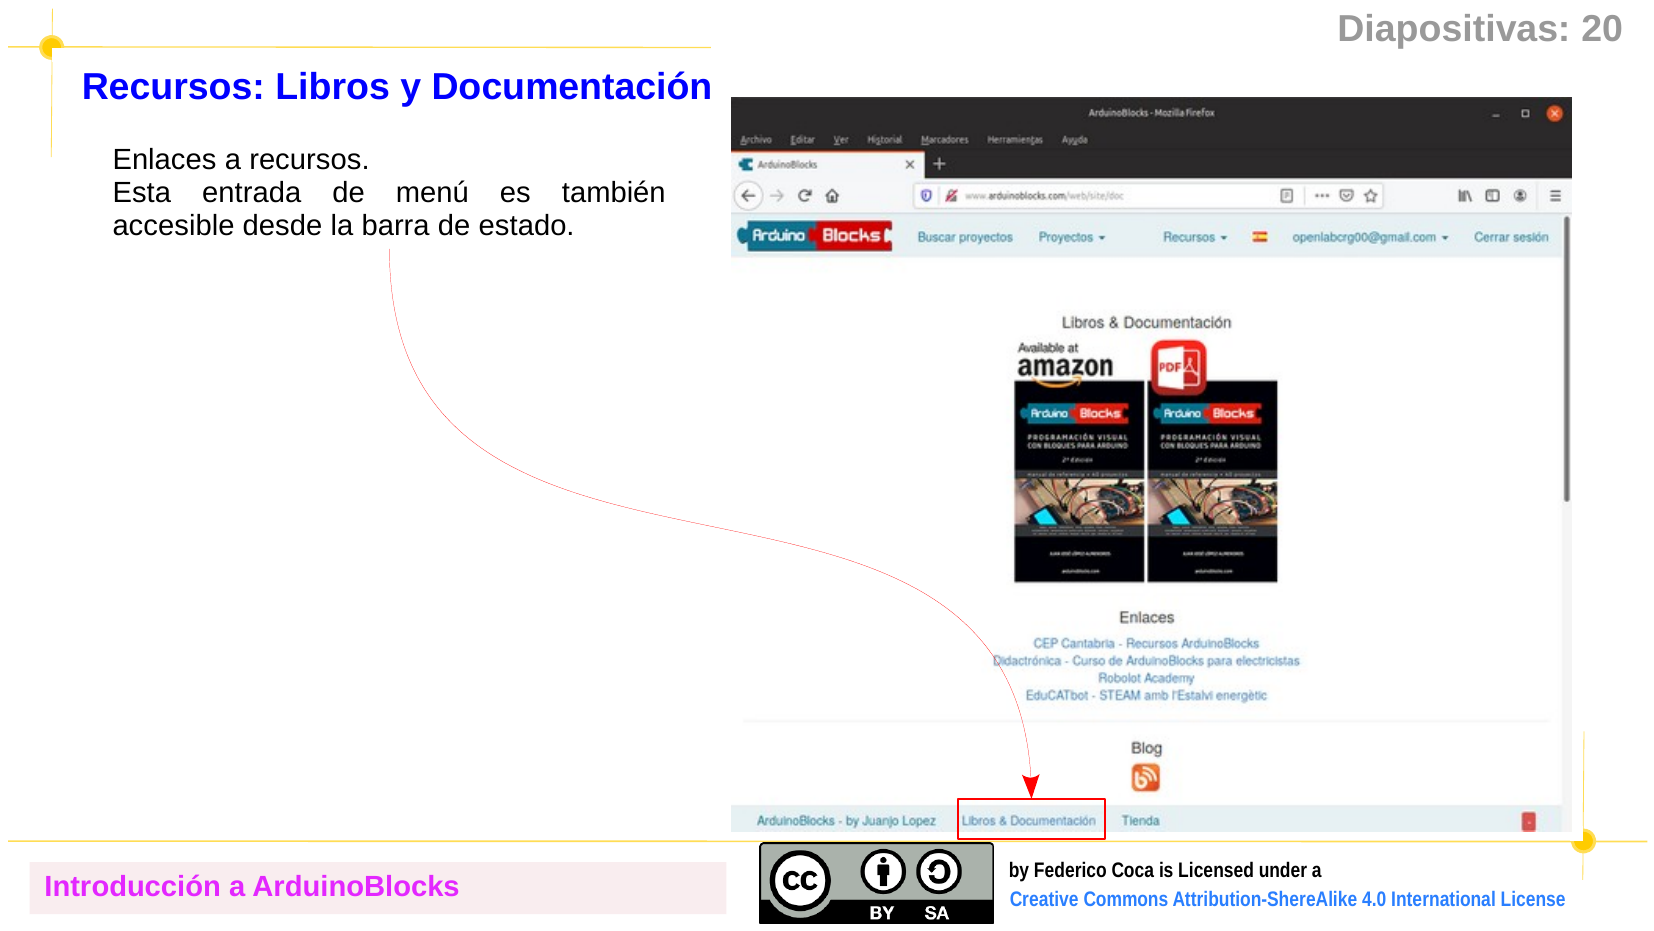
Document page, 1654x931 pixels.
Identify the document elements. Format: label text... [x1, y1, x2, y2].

text_box Diapositivas: 20 [1322, 0, 1644, 57]
picture [959, 800, 1104, 832]
text_box Enlaces a recursos. Esta entrada de menú es también accesible desde la barra de estado. [97, 135, 682, 249]
text_box Recursos: Libros y Documentación [67, 58, 1207, 116]
picture [731, 97, 1572, 832]
text_box Introducción a ArduinoBlocks [29, 862, 727, 915]
picture [731, 531, 1030, 832]
